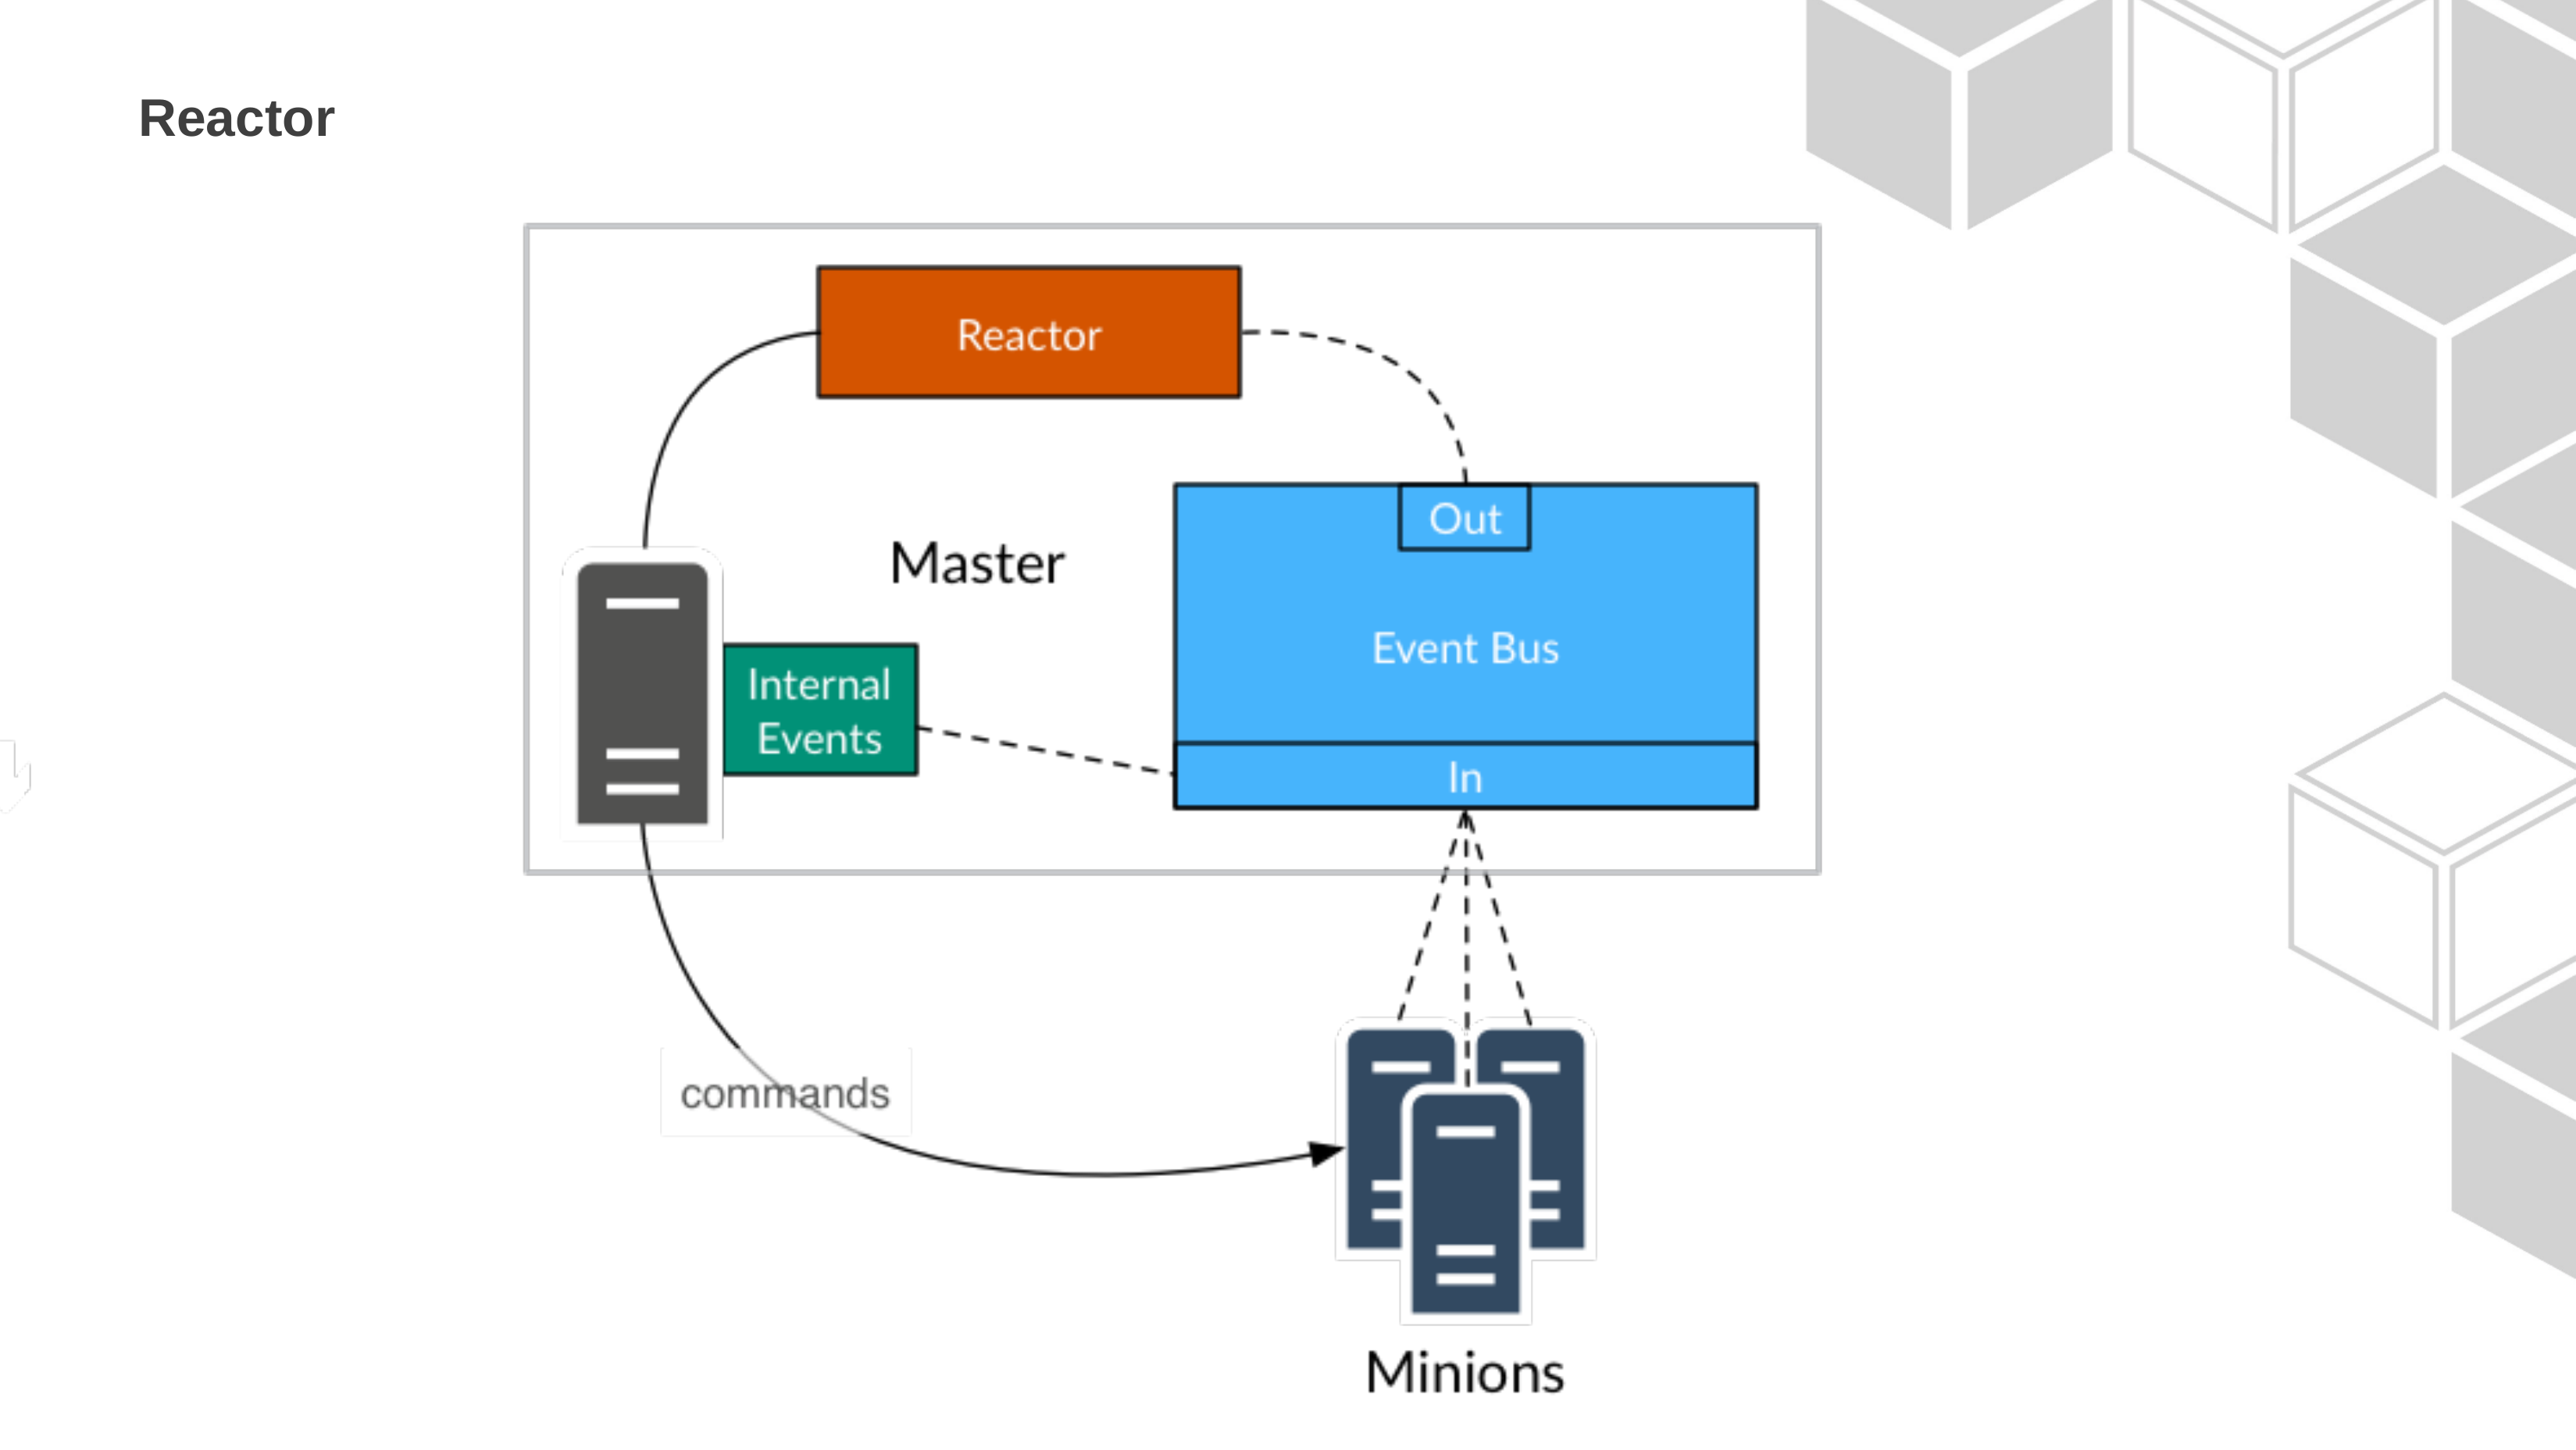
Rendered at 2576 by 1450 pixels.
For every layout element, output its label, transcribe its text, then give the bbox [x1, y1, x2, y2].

picture [0, 0, 2576, 1450]
title Reactor [127, 32, 2446, 198]
